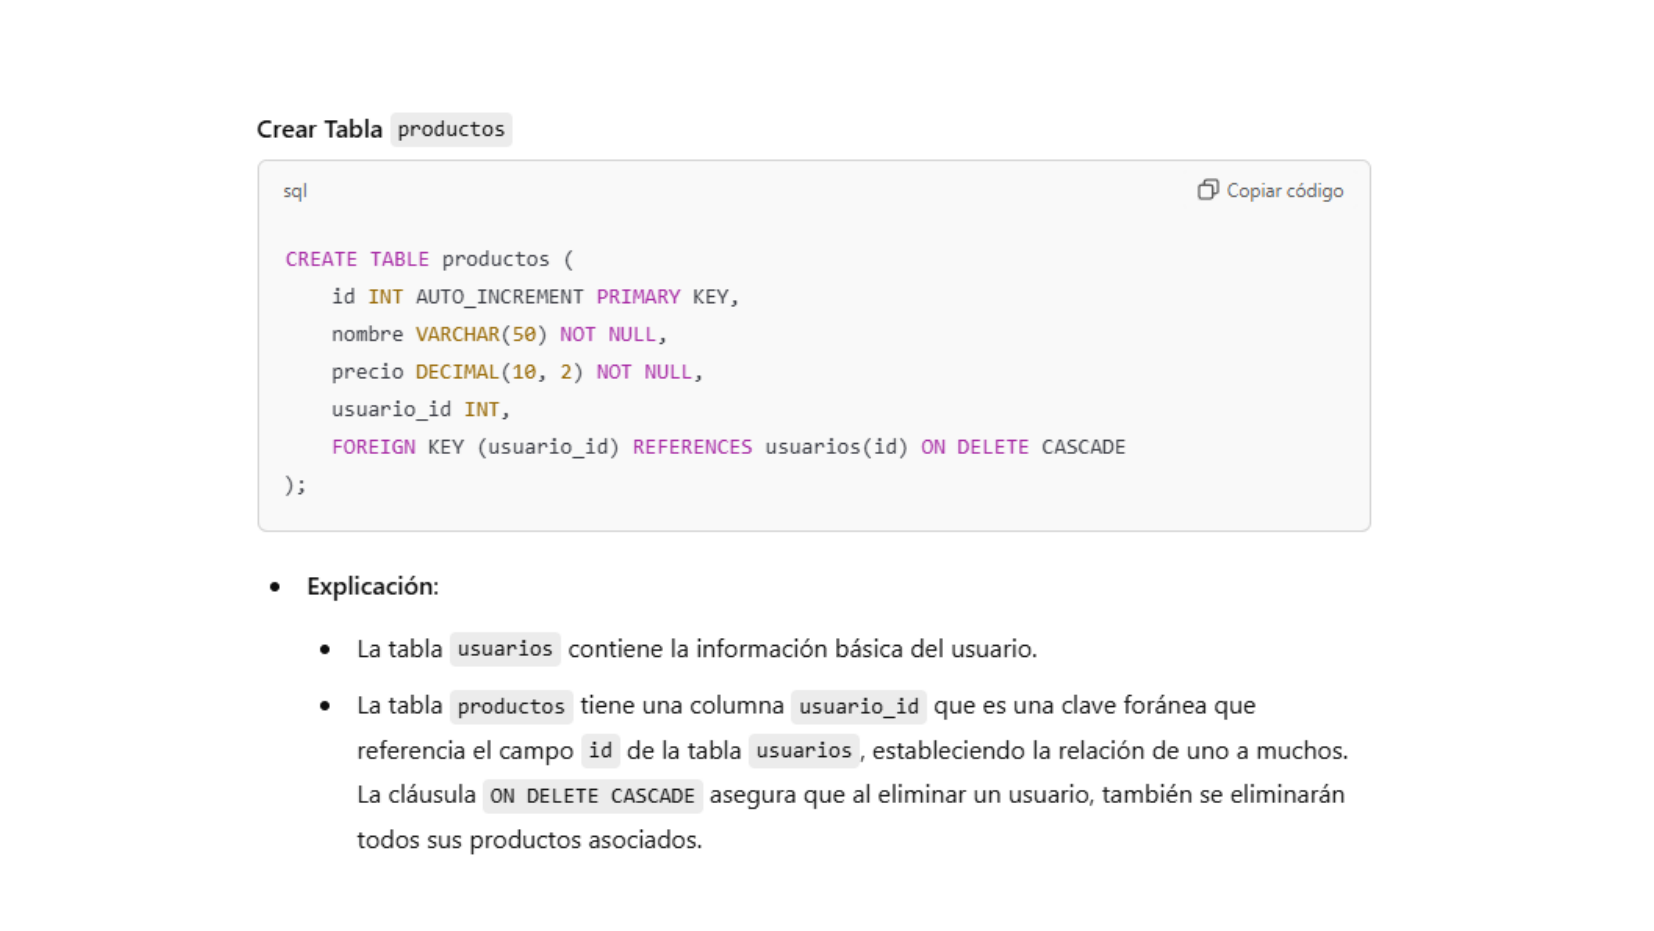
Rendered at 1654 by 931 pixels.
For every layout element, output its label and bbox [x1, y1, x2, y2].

picture [225, 105, 1445, 875]
